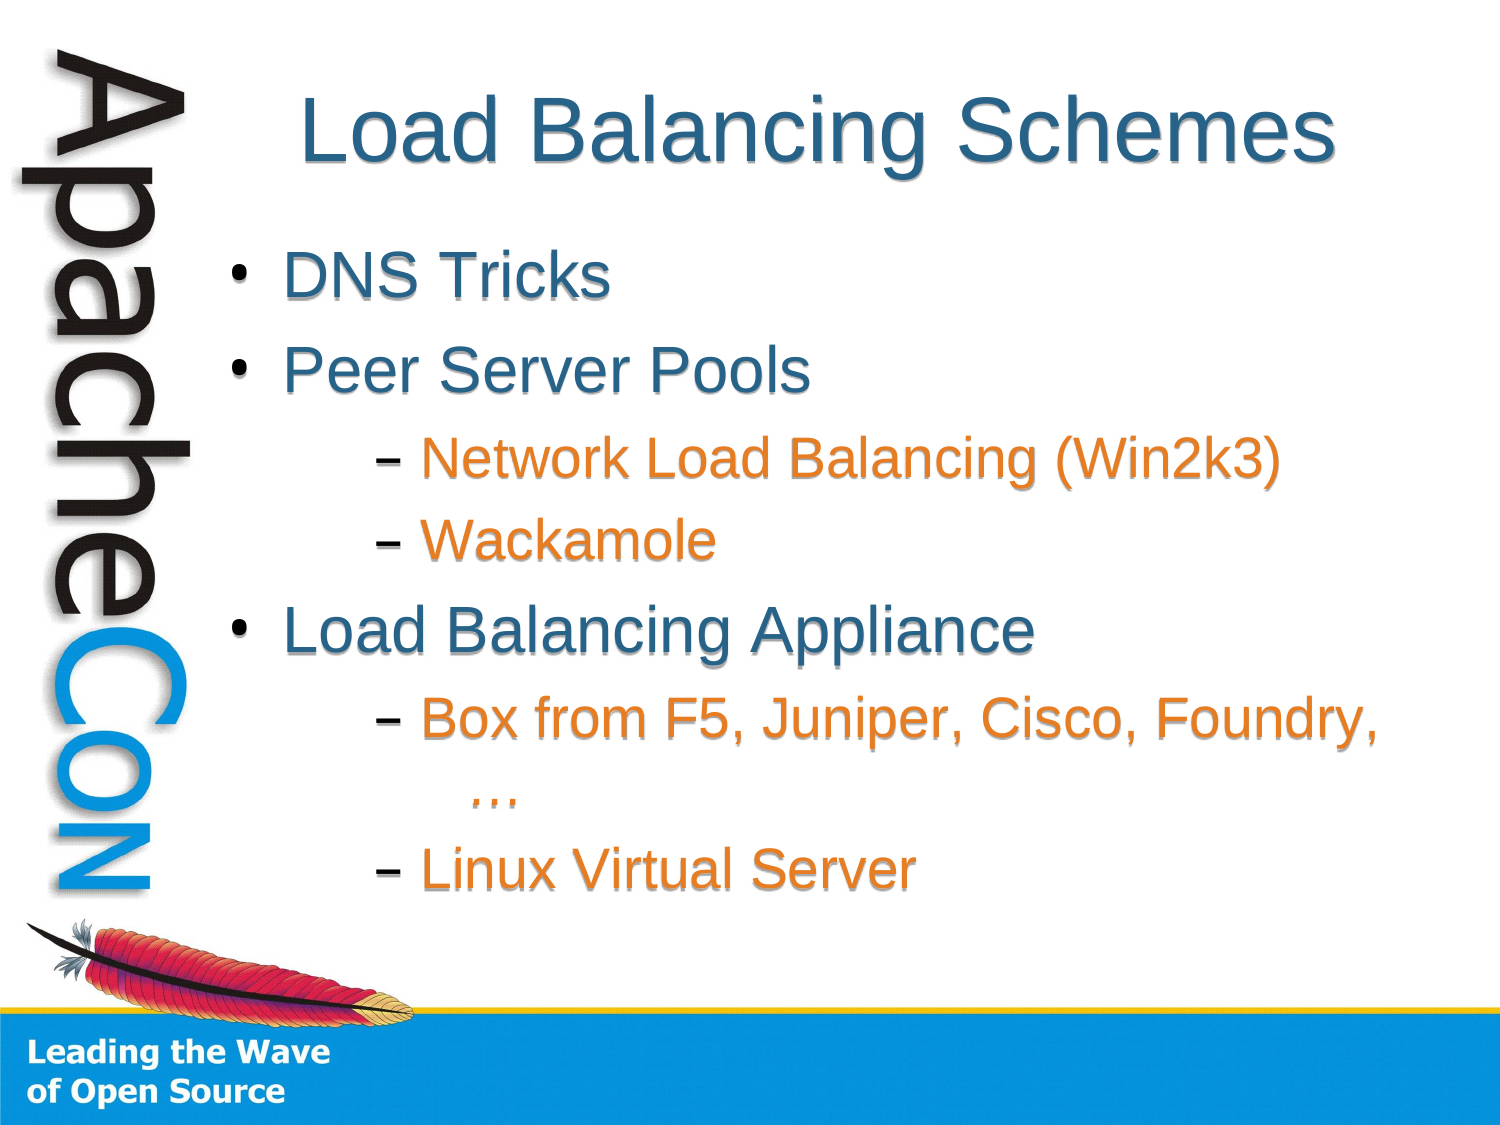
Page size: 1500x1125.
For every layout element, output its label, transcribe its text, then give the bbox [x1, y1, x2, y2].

list DNS Tricks Peer Server Pools Network Load Balancing (Win2k3) Wackamole Load Balancing Appliance Box from F5, Juniper, Cisco, Foundry, … Linux Virtual Server [212, 224, 1426, 913]
title Load Balancing Schemes [212, 62, 1426, 188]
